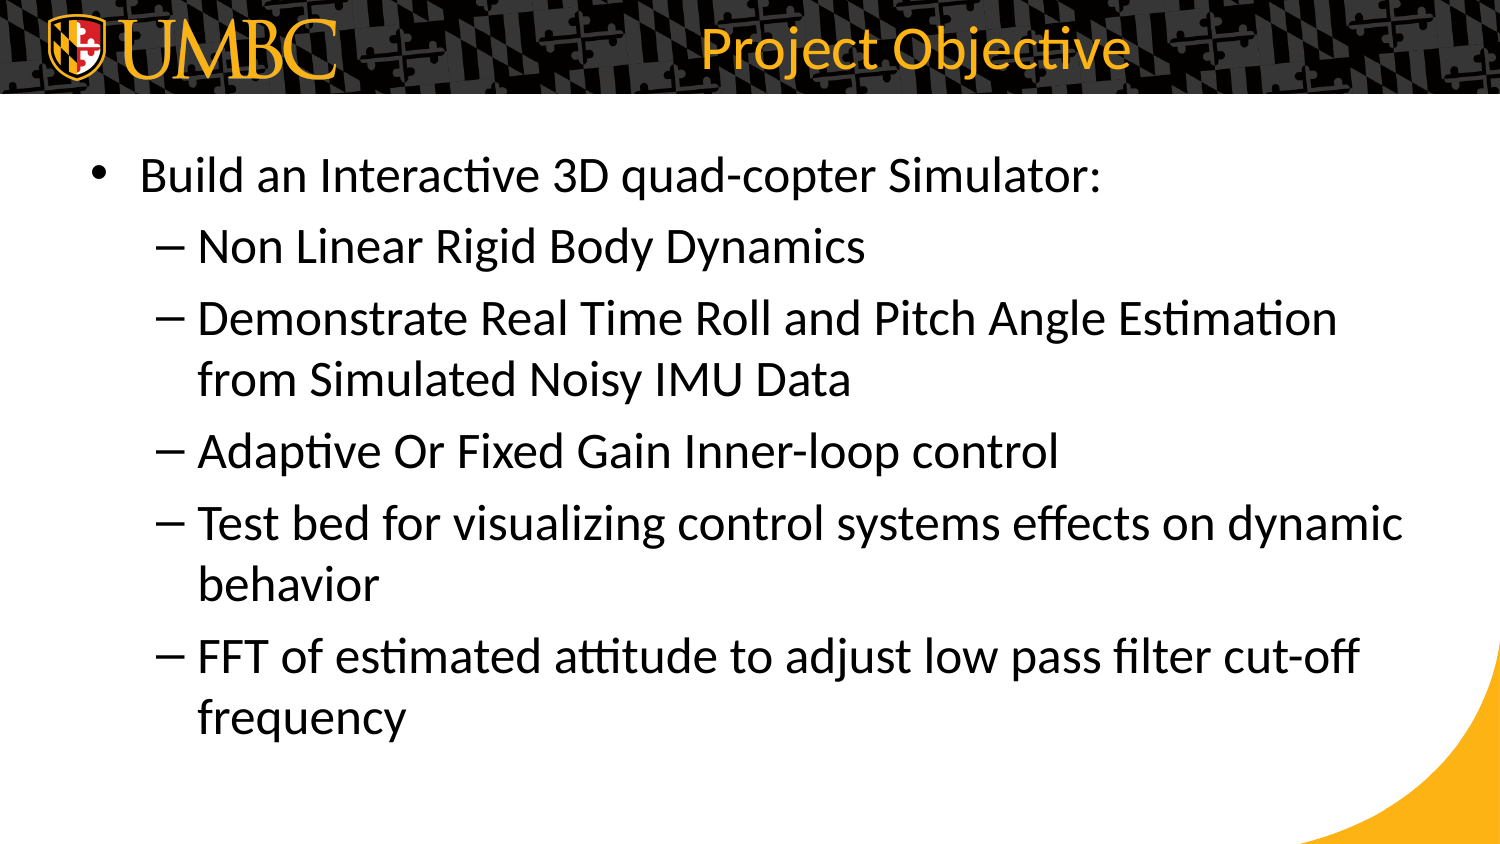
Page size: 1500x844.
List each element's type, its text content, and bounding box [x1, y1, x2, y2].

picture [1299, 639, 1500, 844]
list Build an Interactive 3D quad-copter Simulator: Non Linear Rigid Body Dynamics Demonstrate Real Time Roll and Pitch Angle Estimation from Simulated Noisy IMU Data Adaptive Or Fixed Gain Inner-loop control Test bed for visualizing control systems effects on dynamic behavior FFT of estimated attitude to adjust low pass filter cut-off frequency [75, 133, 1425, 754]
picture [0, 0, 1500, 94]
title Project Objective [347, 0, 1500, 91]
